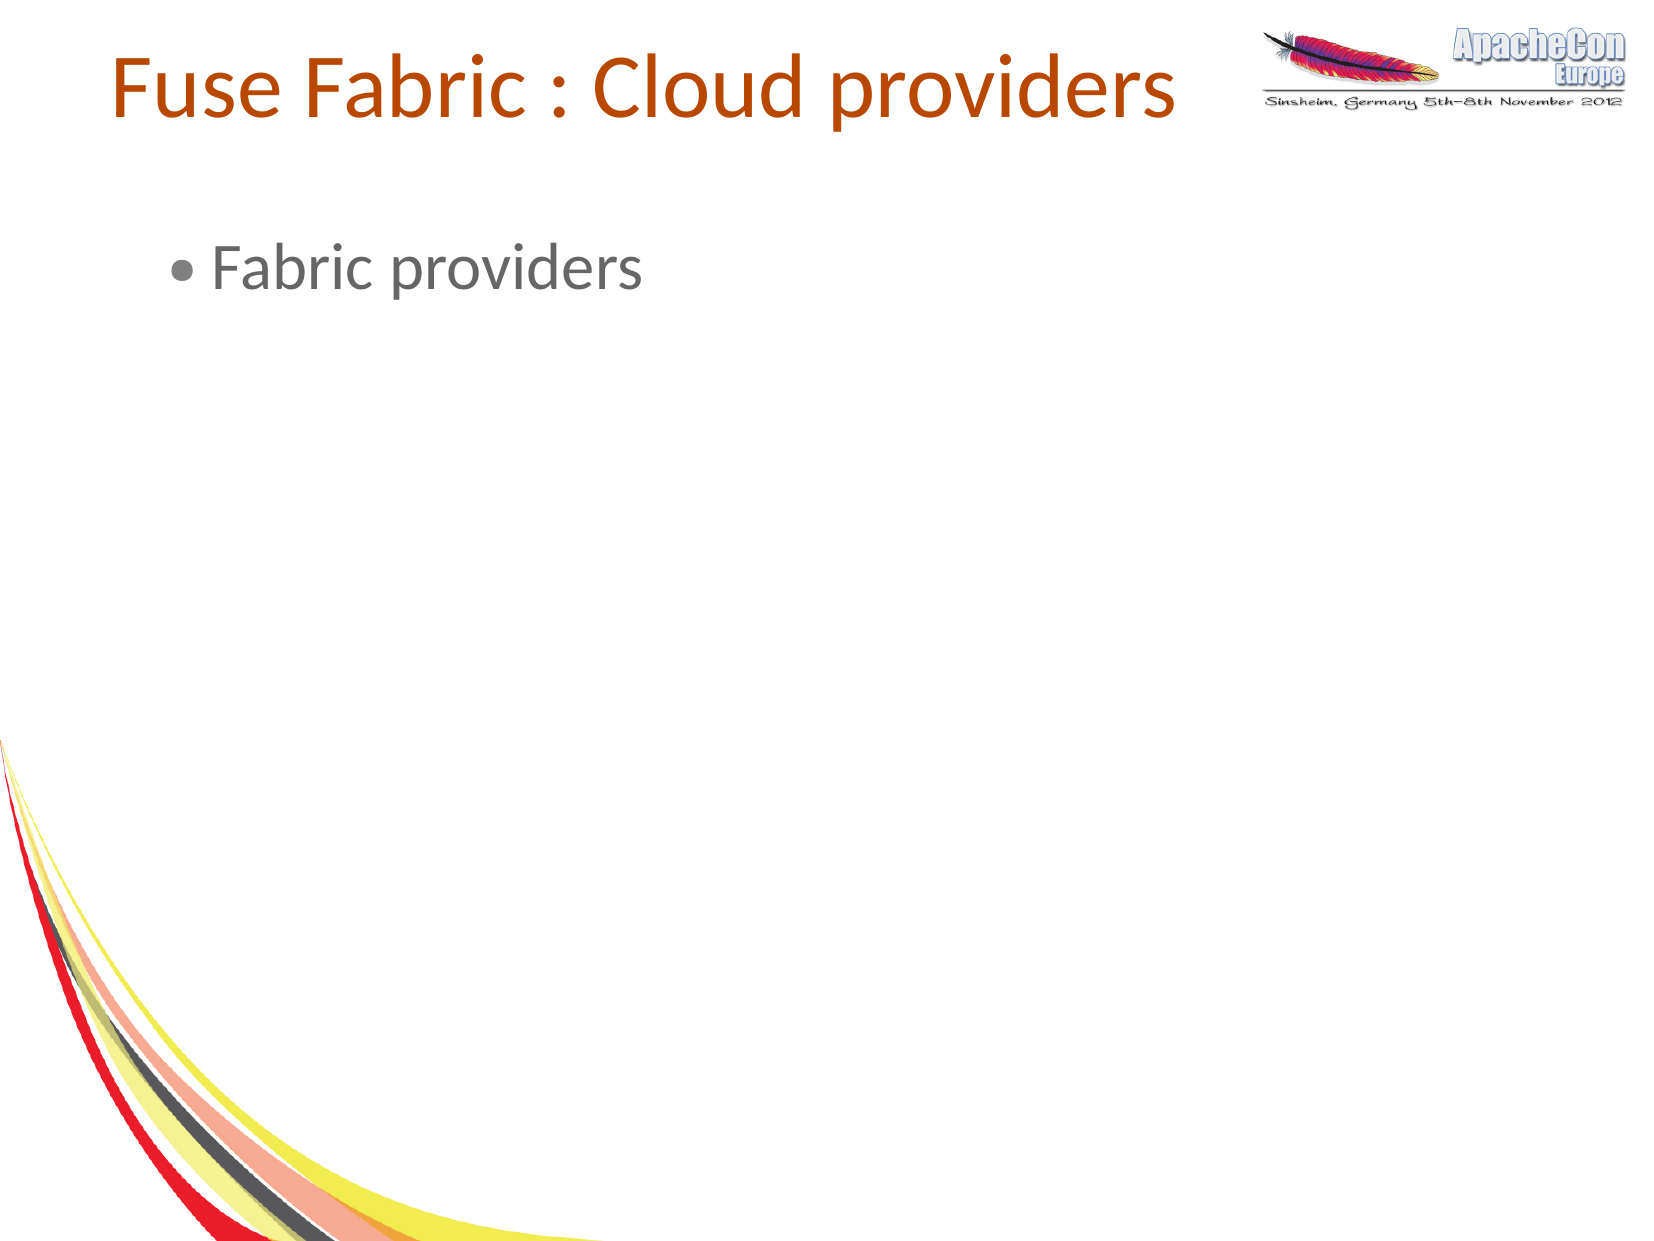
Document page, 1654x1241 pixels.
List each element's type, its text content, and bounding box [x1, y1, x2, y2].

title Fuse Fabric : Cloud providers [51, 38, 1411, 151]
picture [0, 0, 1654, 1241]
list Fabric providers [150, 239, 1576, 1126]
